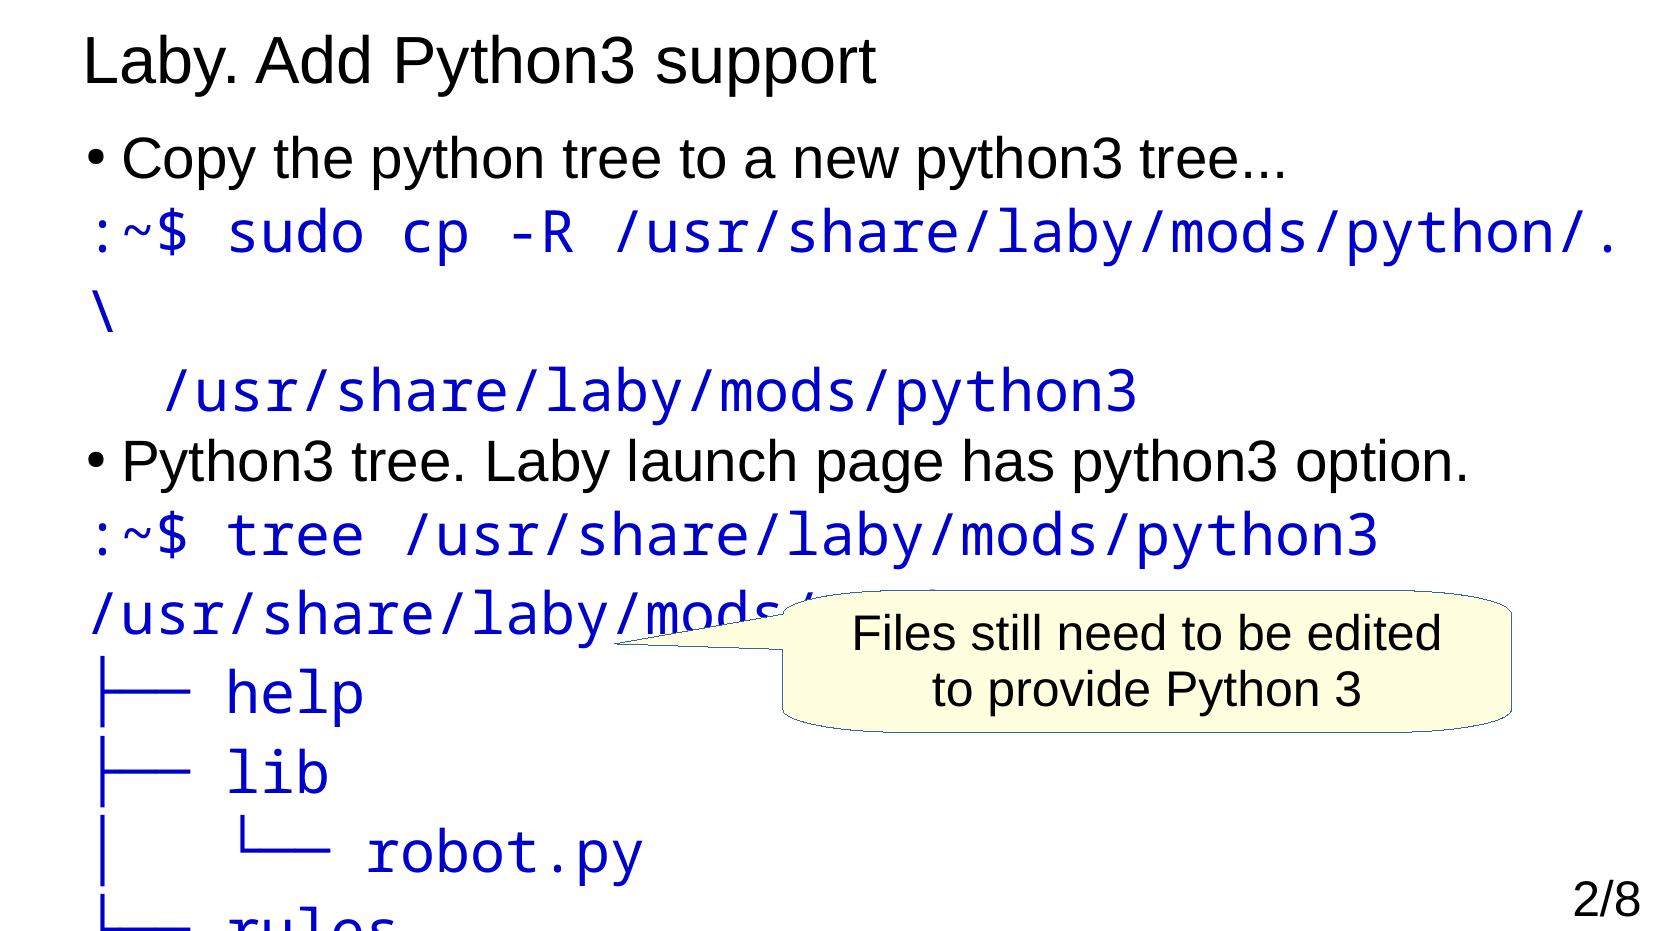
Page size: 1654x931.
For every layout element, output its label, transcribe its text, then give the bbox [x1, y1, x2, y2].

title Laby. Add Python3 support [82, 22, 1571, 98]
title 2/8 [1523, 871, 1642, 931]
text_box Files still need to be edited to provide Python 3 [614, 590, 1512, 733]
text_box Copy the python tree to a new python3 tree... :~$ sudo cp -R /usr/share/laby/mods/python/. \ /usr/share/laby/mods/python3 Python3 tree. Laby launch page has python3 option. :~$ tree /usr/share/laby/mods/python3 /usr/share/laby/mods/python3 ├── help ├── lib │ └── robot.py ├── rules └── skel Maybe change so you don’t need sudo to edit the files $ sudo chmod 777 -R /usr/share/laby/mods/python3 [70, 118, 1654, 931]
